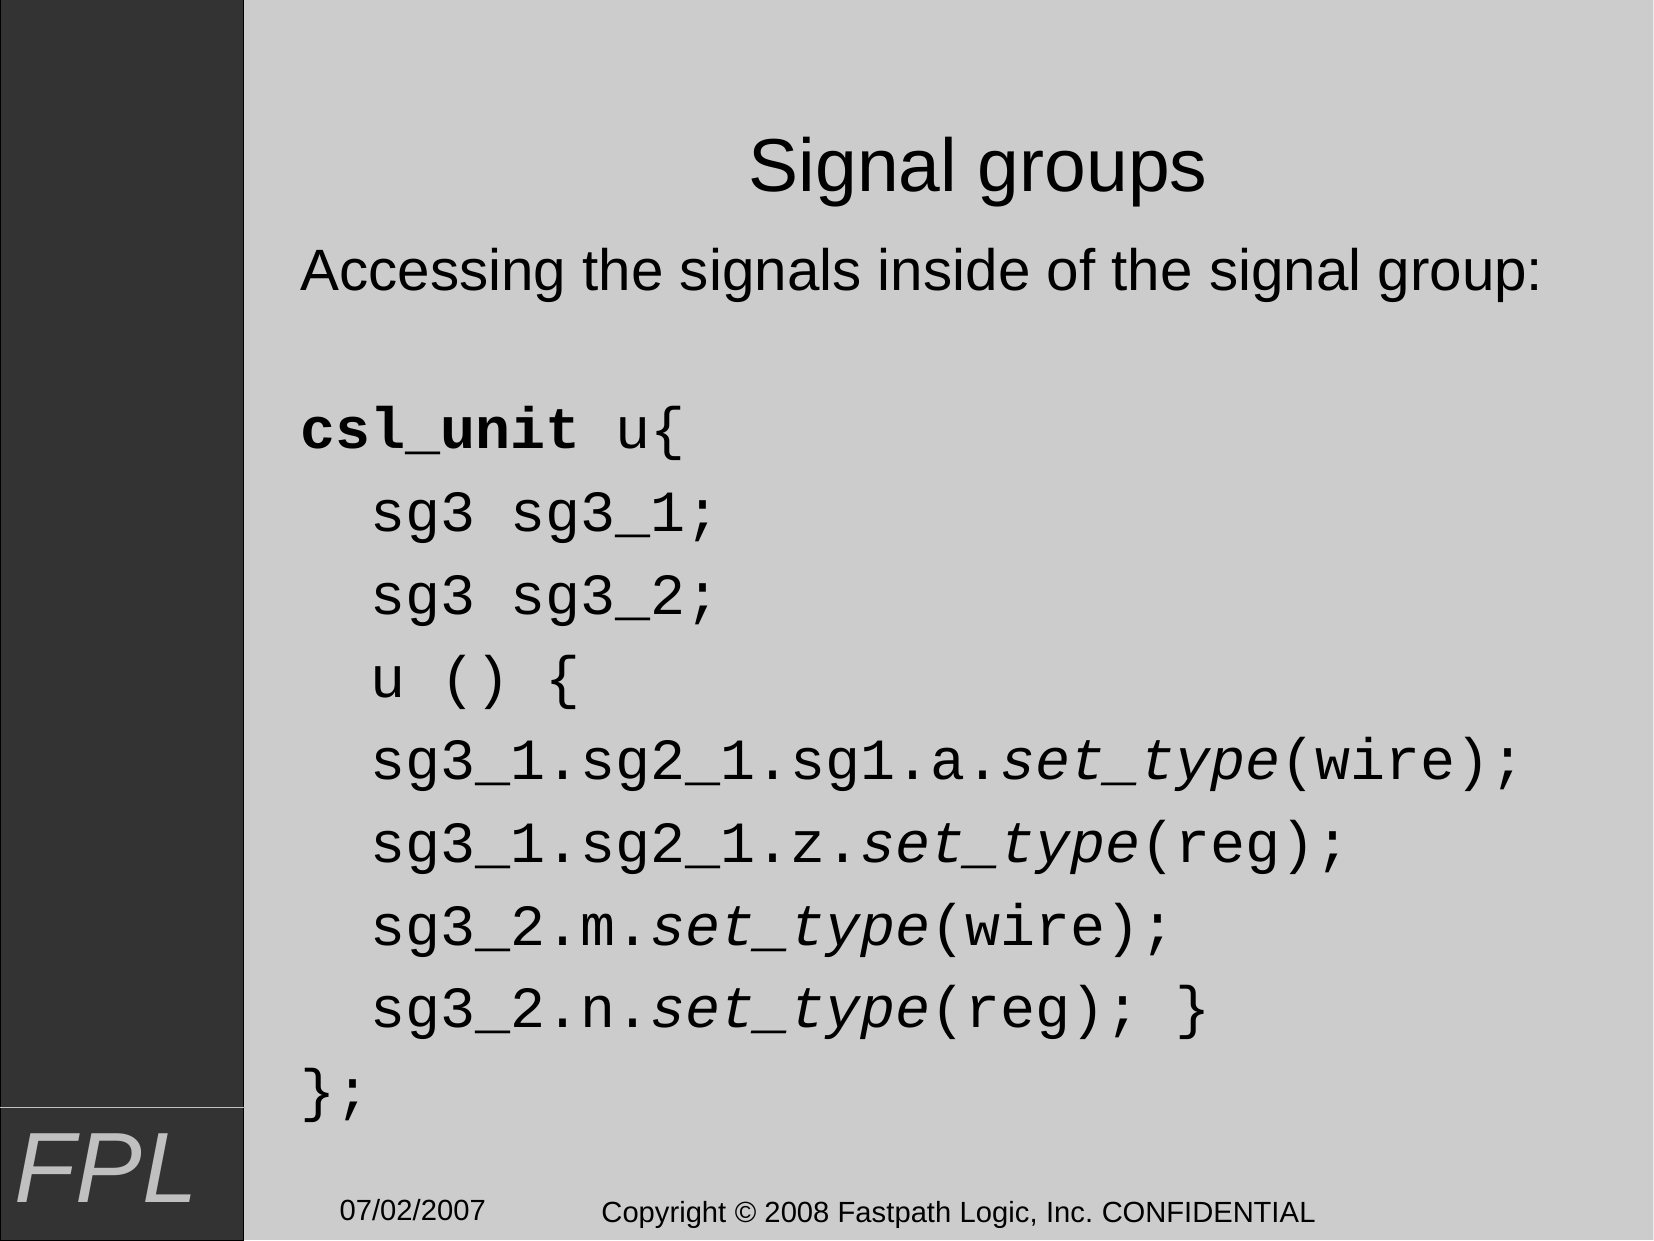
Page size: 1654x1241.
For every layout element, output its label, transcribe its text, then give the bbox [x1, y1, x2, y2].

title Signal groups [426, 57, 1529, 237]
list Accessing the signals inside of the signal group: csl_unit u{ sg3 sg3_1; sg3 sg3_2; u () { sg3_1.sg2_1.sg1.a.set_type(wire); sg3_1.sg2_1.z.set_type(reg); sg3_2.m.set_type(wire); sg3_2.n.set_type(reg); } }; [300, 237, 1613, 1143]
